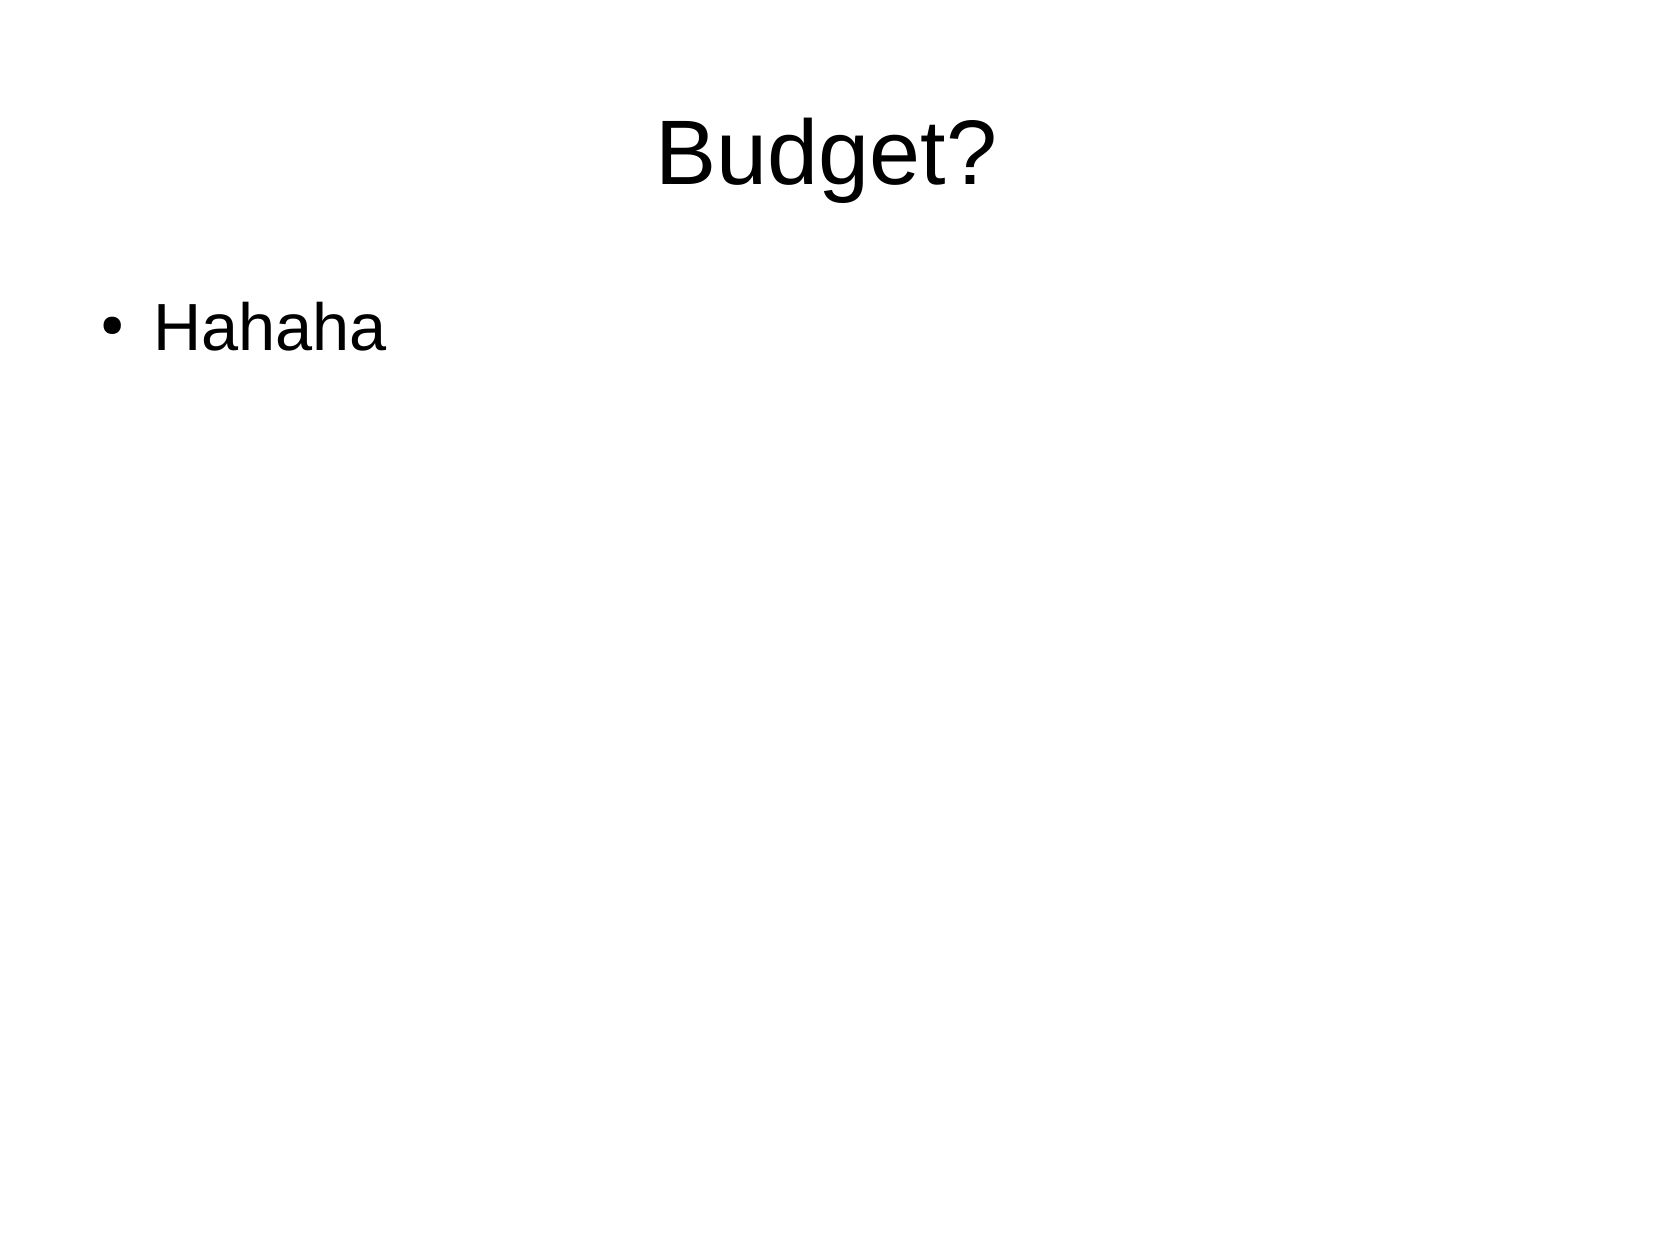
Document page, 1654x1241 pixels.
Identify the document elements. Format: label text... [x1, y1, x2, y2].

title Budget? [82, 49, 1571, 257]
list Hahaha [82, 290, 1571, 1109]
